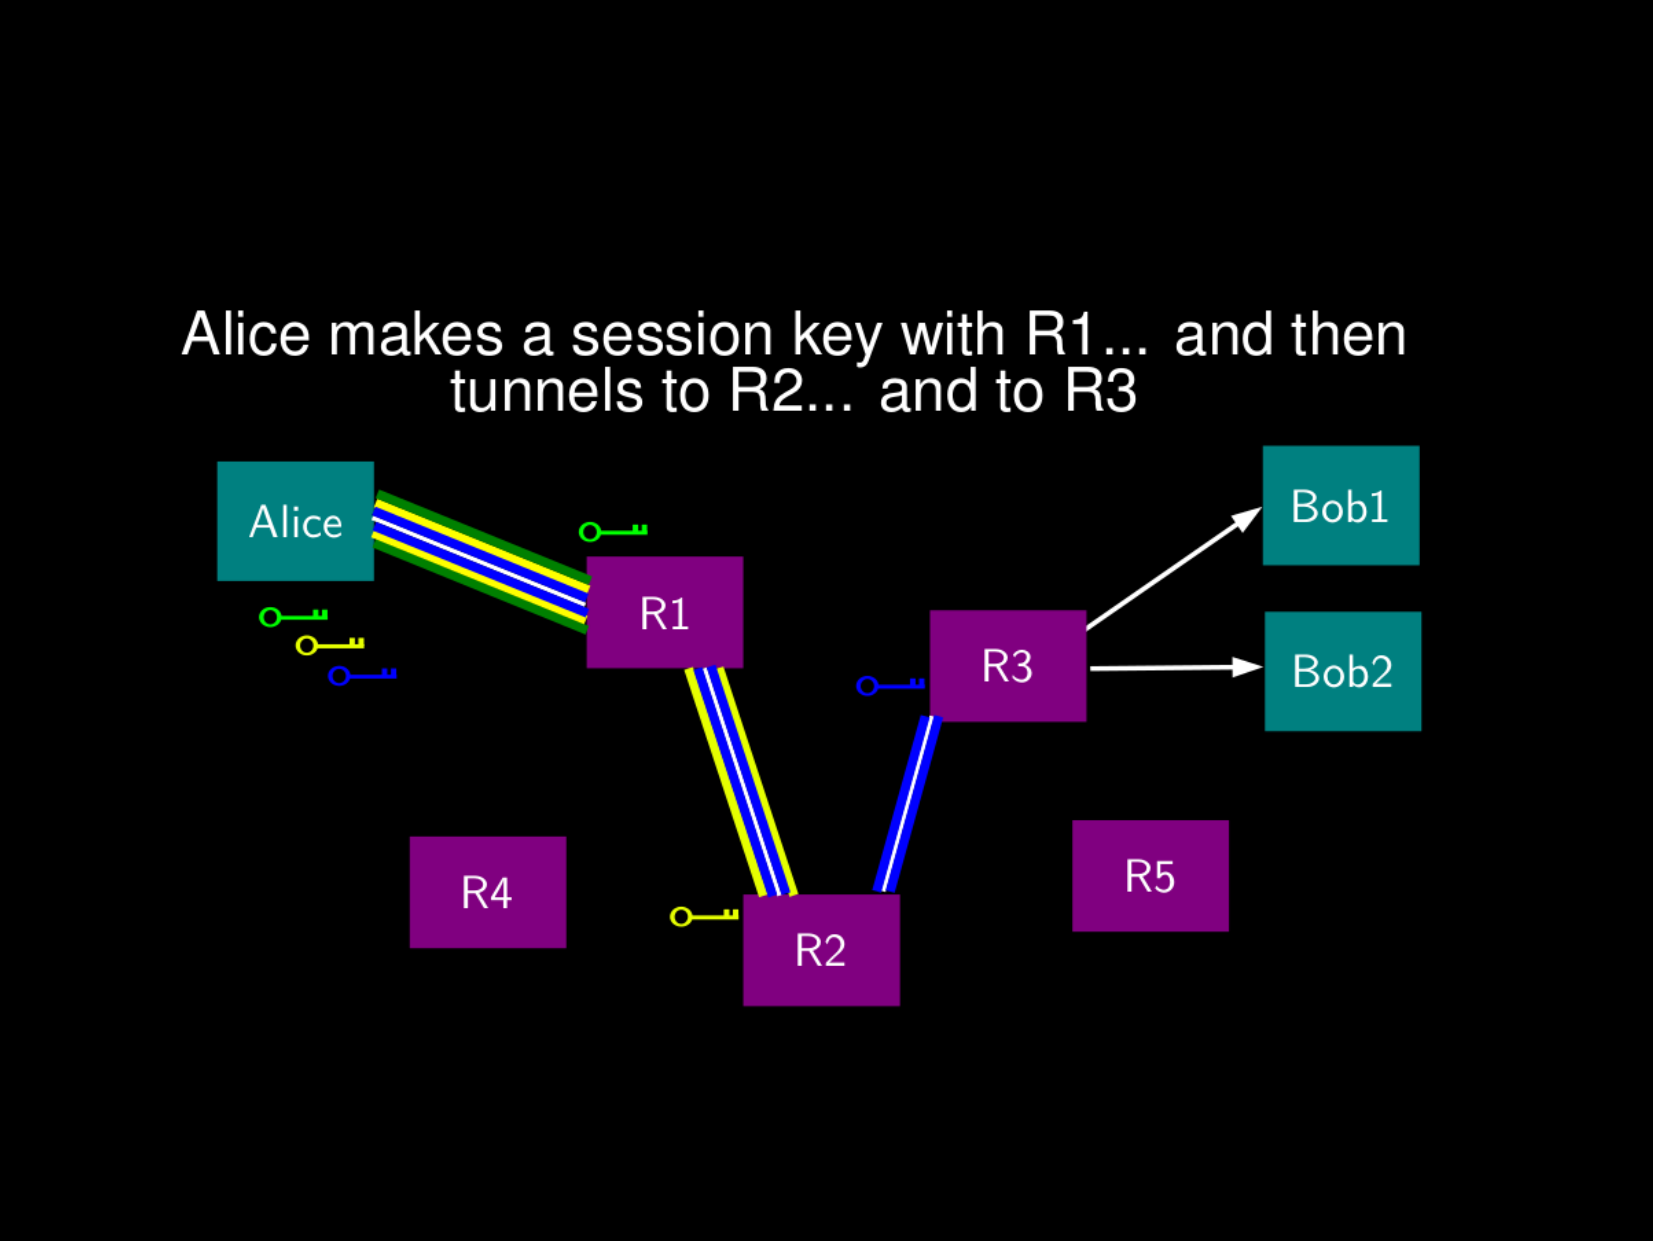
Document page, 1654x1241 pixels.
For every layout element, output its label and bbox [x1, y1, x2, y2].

picture [178, 290, 1442, 1010]
